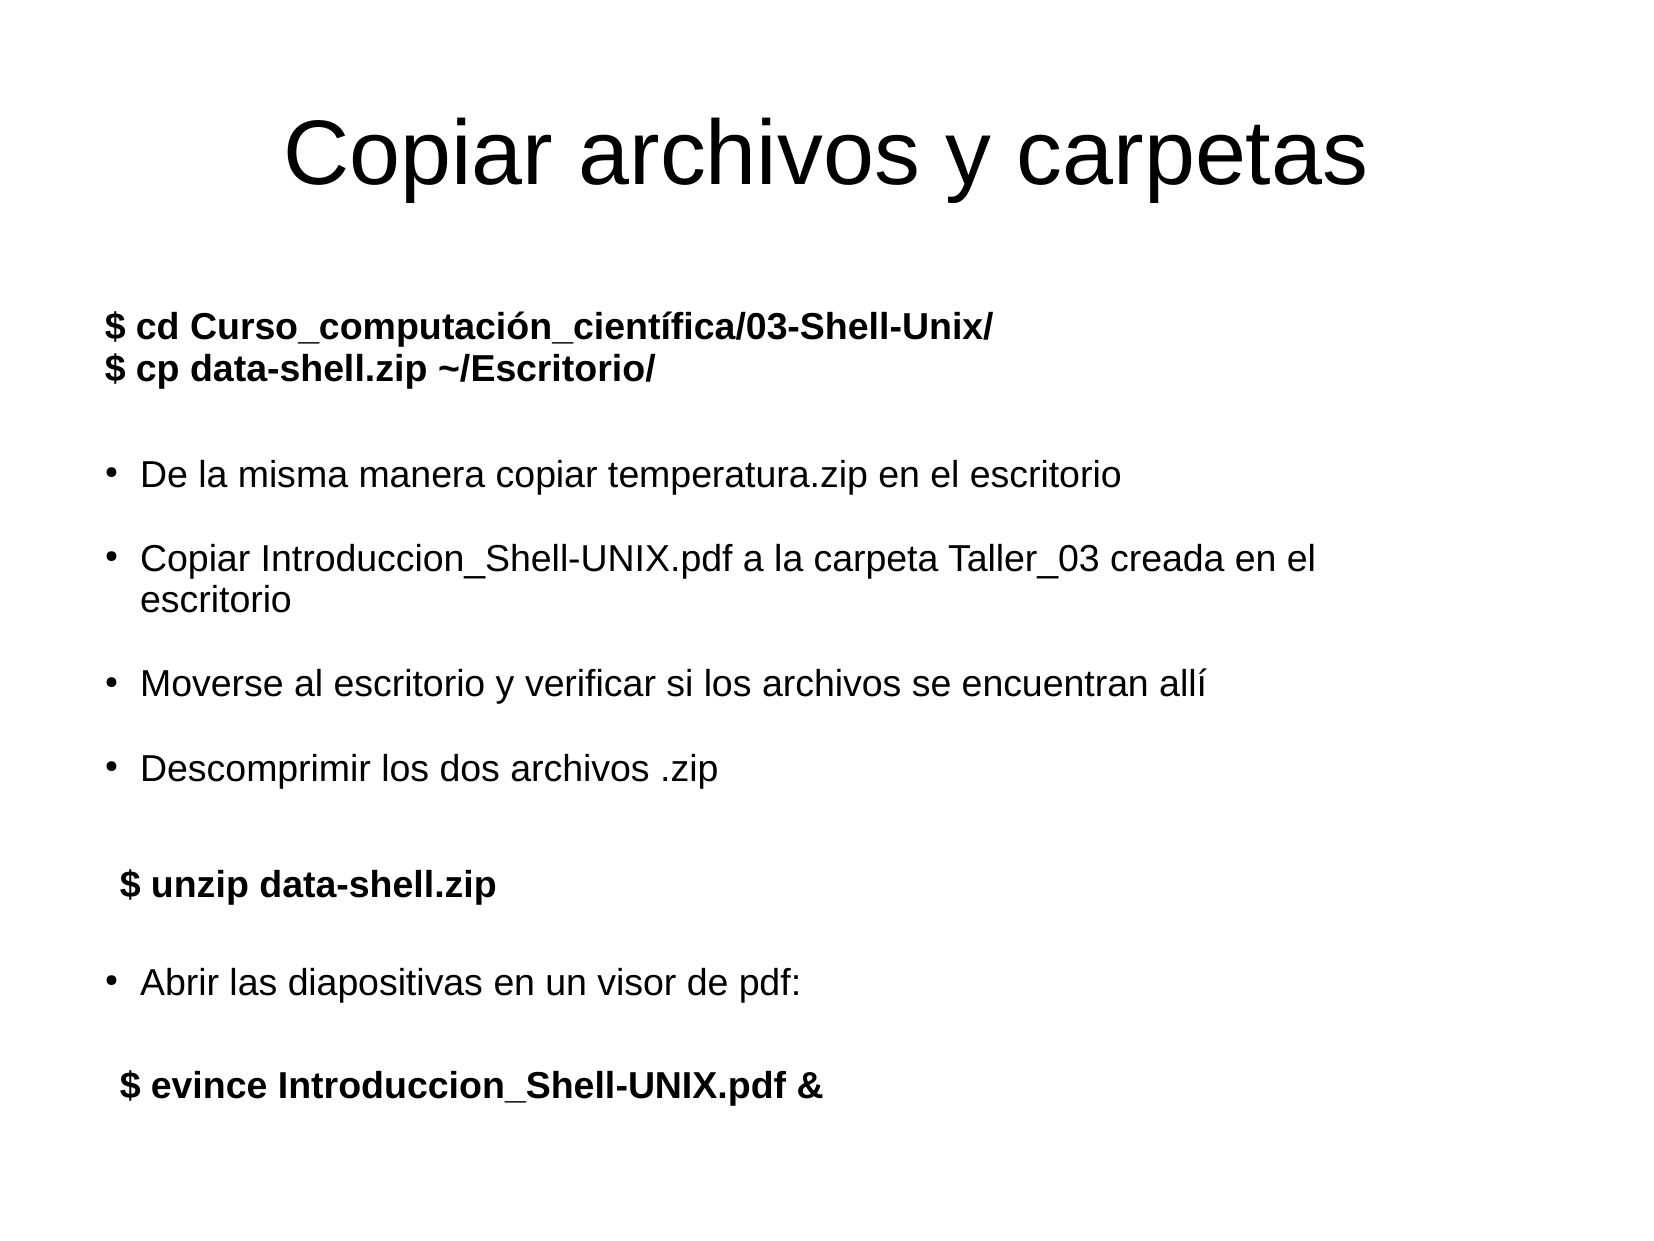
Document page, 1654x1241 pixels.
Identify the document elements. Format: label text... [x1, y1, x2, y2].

text_box $ unzip data-shell.zip [105, 855, 1486, 913]
title Copiar archivos y carpetas [82, 49, 1571, 257]
text_box $ cd Curso_computación_científica/03-Shell-Unix/ $ cp data-shell.zip ~/Escritorio/ [90, 297, 1471, 397]
text_box De la misma manera copiar temperatura.zip en el escritorio Copiar Introduccion_Shell-UNIX.pdf a la carpeta Taller_03 creada en el escritorio Moverse al escritorio y verificar si los archivos se encuentran allí Descomprimir los dos archivos .zip [90, 445, 1471, 797]
text_box $ evince Introduccion_Shell-UNIX.pdf & [105, 1056, 1486, 1114]
text_box Abrir las diapositivas en un visor de pdf: [90, 953, 1471, 1011]
